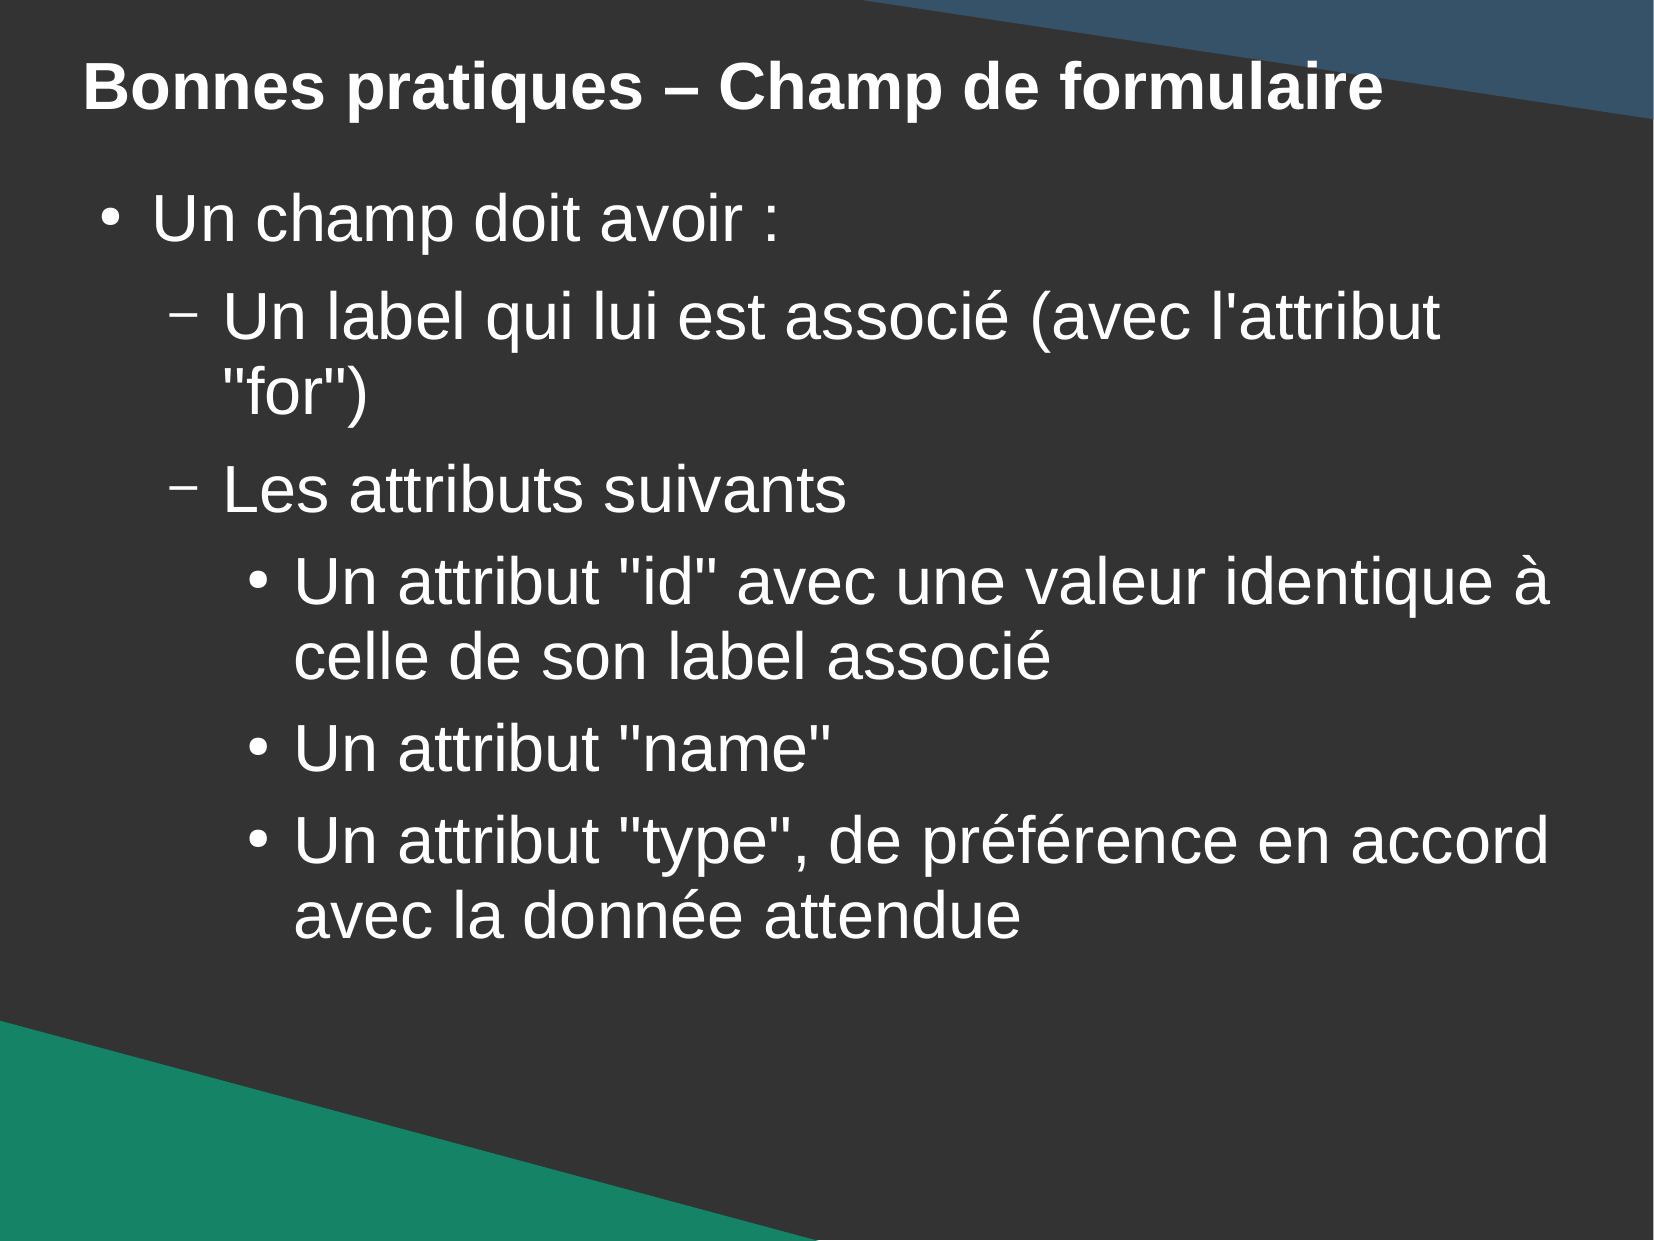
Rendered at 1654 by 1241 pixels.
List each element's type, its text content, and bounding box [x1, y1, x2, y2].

list Un champ doit avoir : Un label qui lui est associé (avec l'attribut "for") Les attributs suivants Un attribut "id" avec une valeur identique à celle de son label associé Un attribut "name" Un attribut "type", de préférence en accord avec la donnée attendue [80, 180, 1605, 1063]
text_box [0, 1020, 819, 1241]
text_box [861, 0, 1654, 120]
title Bonnes pratiques – Champ de formulaire [82, 49, 1571, 162]
